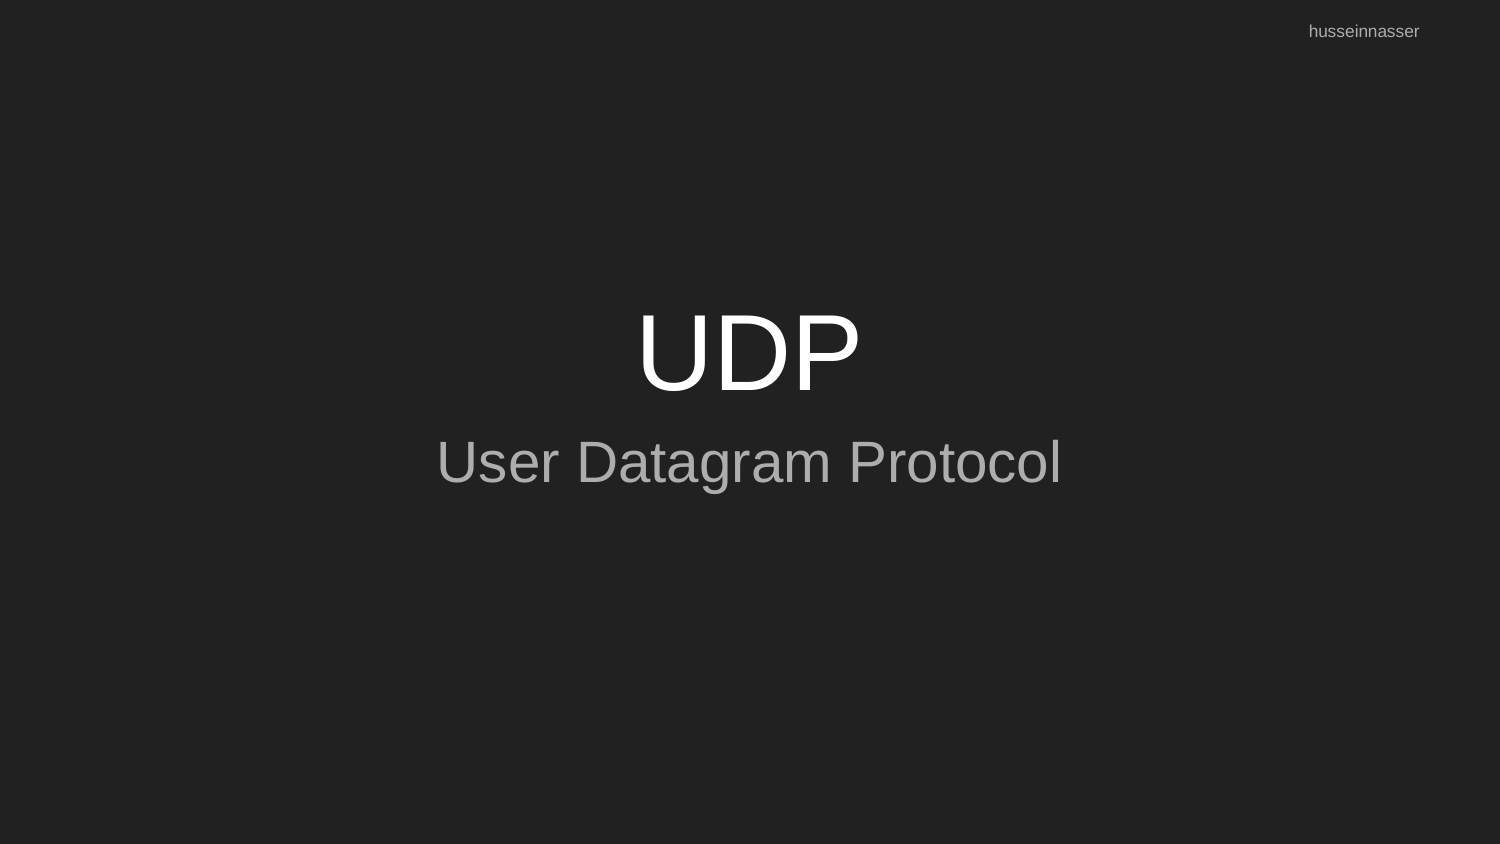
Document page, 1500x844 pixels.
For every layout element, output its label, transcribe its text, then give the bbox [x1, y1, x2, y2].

subtitle User Datagram Protocol [51, 409, 1449, 540]
subtitle husseinnasser [1236, 11, 1492, 53]
title UDP [51, 90, 1449, 409]
